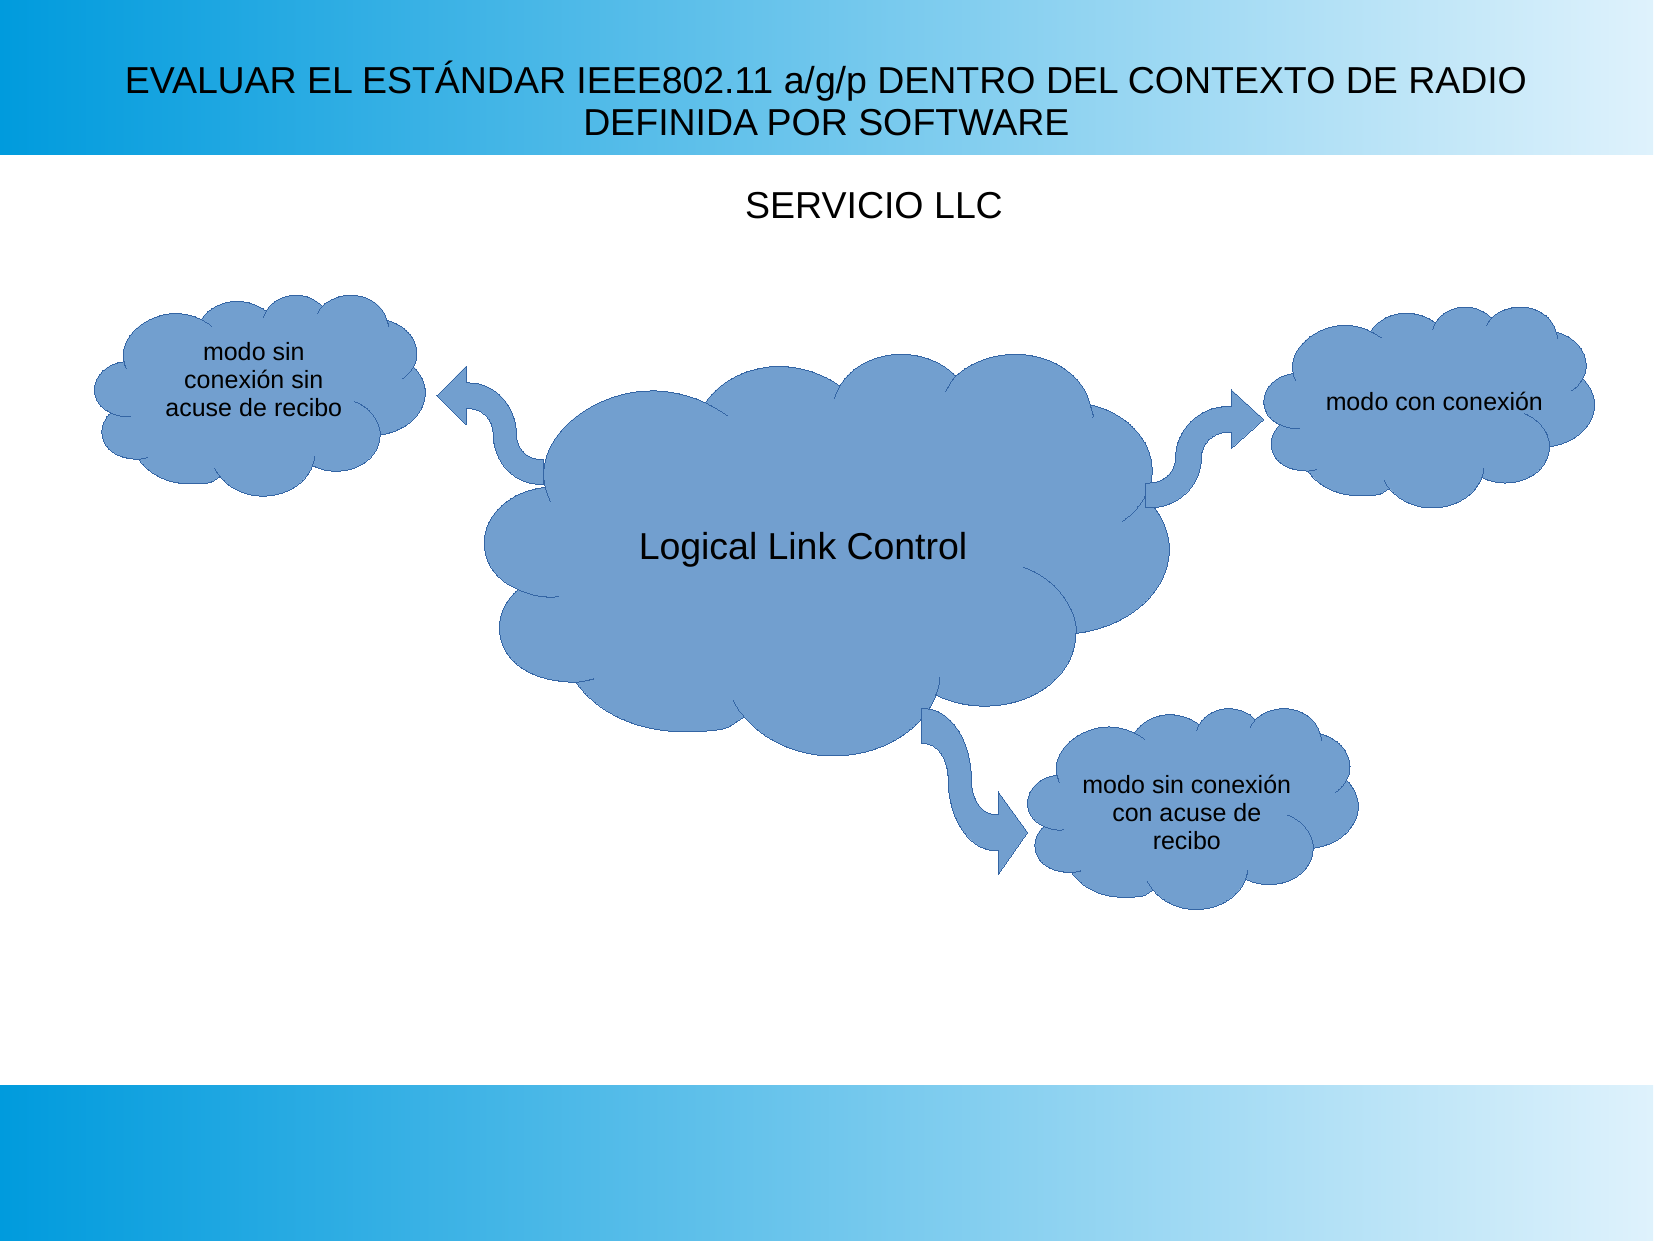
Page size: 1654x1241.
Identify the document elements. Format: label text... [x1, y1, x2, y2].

text_box Logical Link Control [484, 354, 1170, 756]
text_box modo sin conexión con acuse de recibo [1062, 763, 1312, 863]
title EVALUAR EL ESTÁNDAR IEEE802.11 a/g/p DENTRO DEL CONTEXTO DE RADIO DEFINIDA POR SOFTWARE [82, 49, 1571, 154]
text_box SERVICIO LLC [625, 177, 1123, 234]
text_box modo con conexión [1311, 380, 1571, 438]
text_box modo sin conexión sin acuse de recibo [141, 330, 367, 430]
text_box [1027, 708, 1359, 910]
text_box [921, 708, 1028, 875]
text_box [1263, 307, 1595, 508]
text_box [94, 295, 426, 497]
text_box [1145, 389, 1264, 508]
text_box [436, 366, 544, 485]
